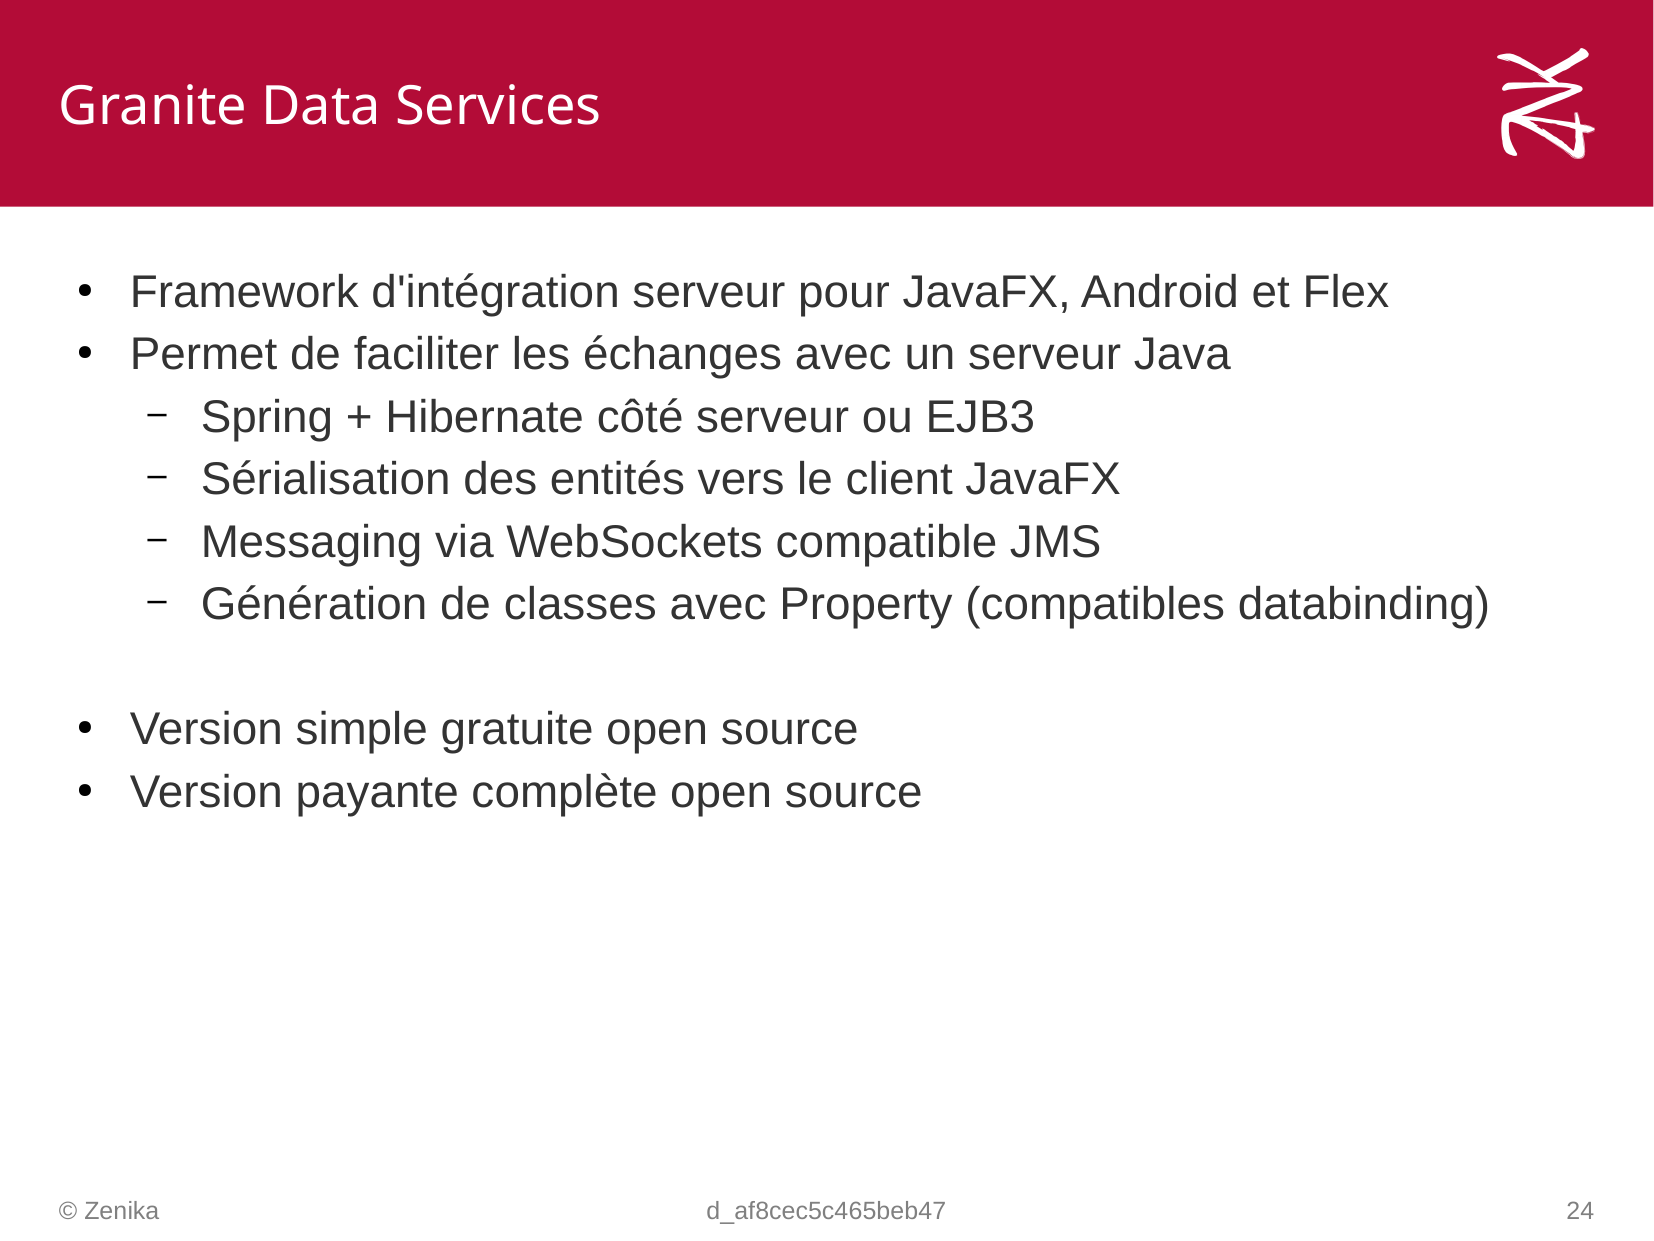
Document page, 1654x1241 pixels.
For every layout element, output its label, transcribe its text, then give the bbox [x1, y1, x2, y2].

list Framework d'intégration serveur pour JavaFX, Android et Flex Permet de faciliter les échanges avec un serveur Java Spring + Hibernate côté serveur ou EJB3 Sérialisation des entités vers le client JavaFX Messaging via WebSockets compatible JMS Génération de classes avec Property (compatibles databinding) Version simple gratuite open source Version payante complète open source [59, 265, 1595, 986]
title Granite Data Services [59, 29, 1595, 178]
